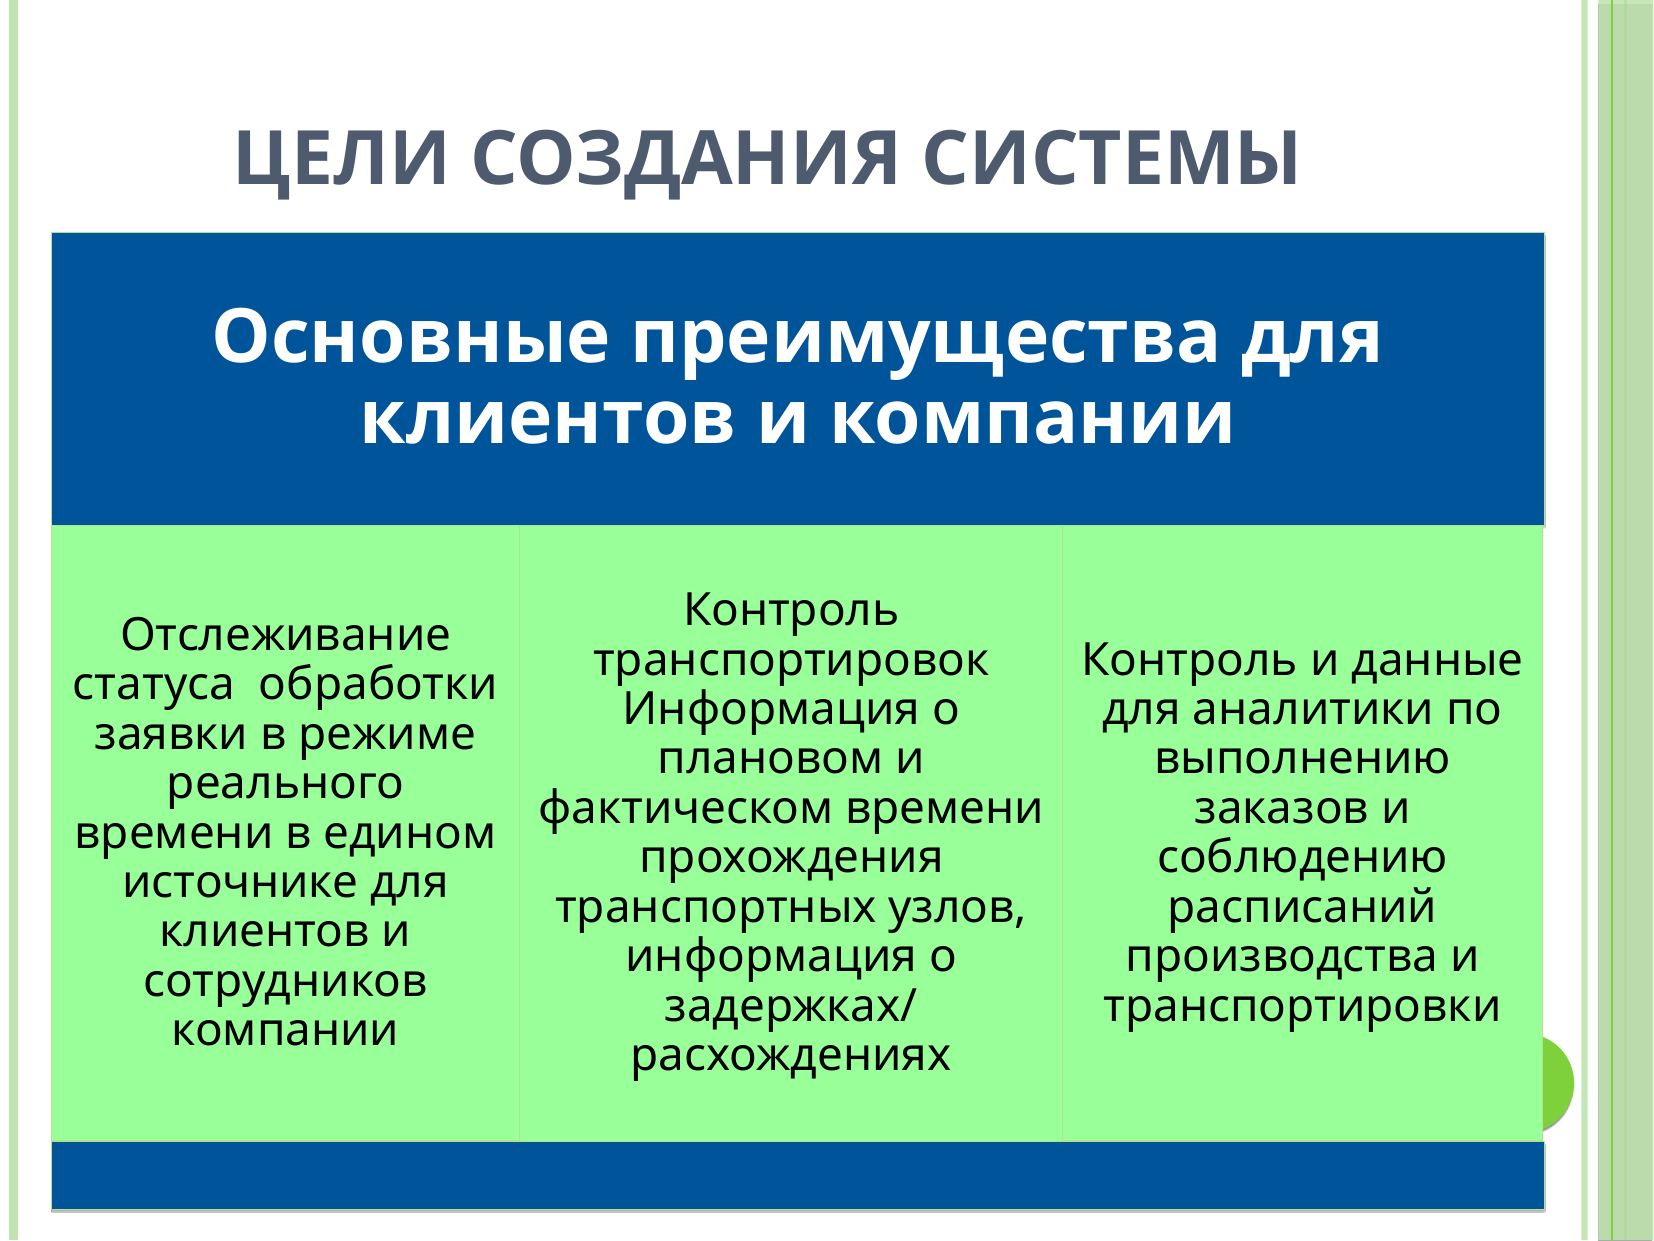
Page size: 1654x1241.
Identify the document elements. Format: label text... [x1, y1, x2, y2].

text_box Контроль и данные для аналитики по выполнению заказов и соблюдению расписаний производства и транспортировки [1062, 525, 1543, 1141]
text_box Контроль транспортировок Информация о плановом и фактическом времени прохождения транспортных узлов, информация о задержках/ расхождениях [519, 525, 1062, 1141]
text_box [51, 1141, 1545, 1210]
text_box Основные преимущества для клиентов и компании [51, 232, 1545, 526]
title Цели создания системы [38, 39, 1498, 207]
text_box Отслеживание статуса обработки заявки в режиме реального времени в едином источнике для клиентов и сотрудников компании [51, 525, 519, 1141]
